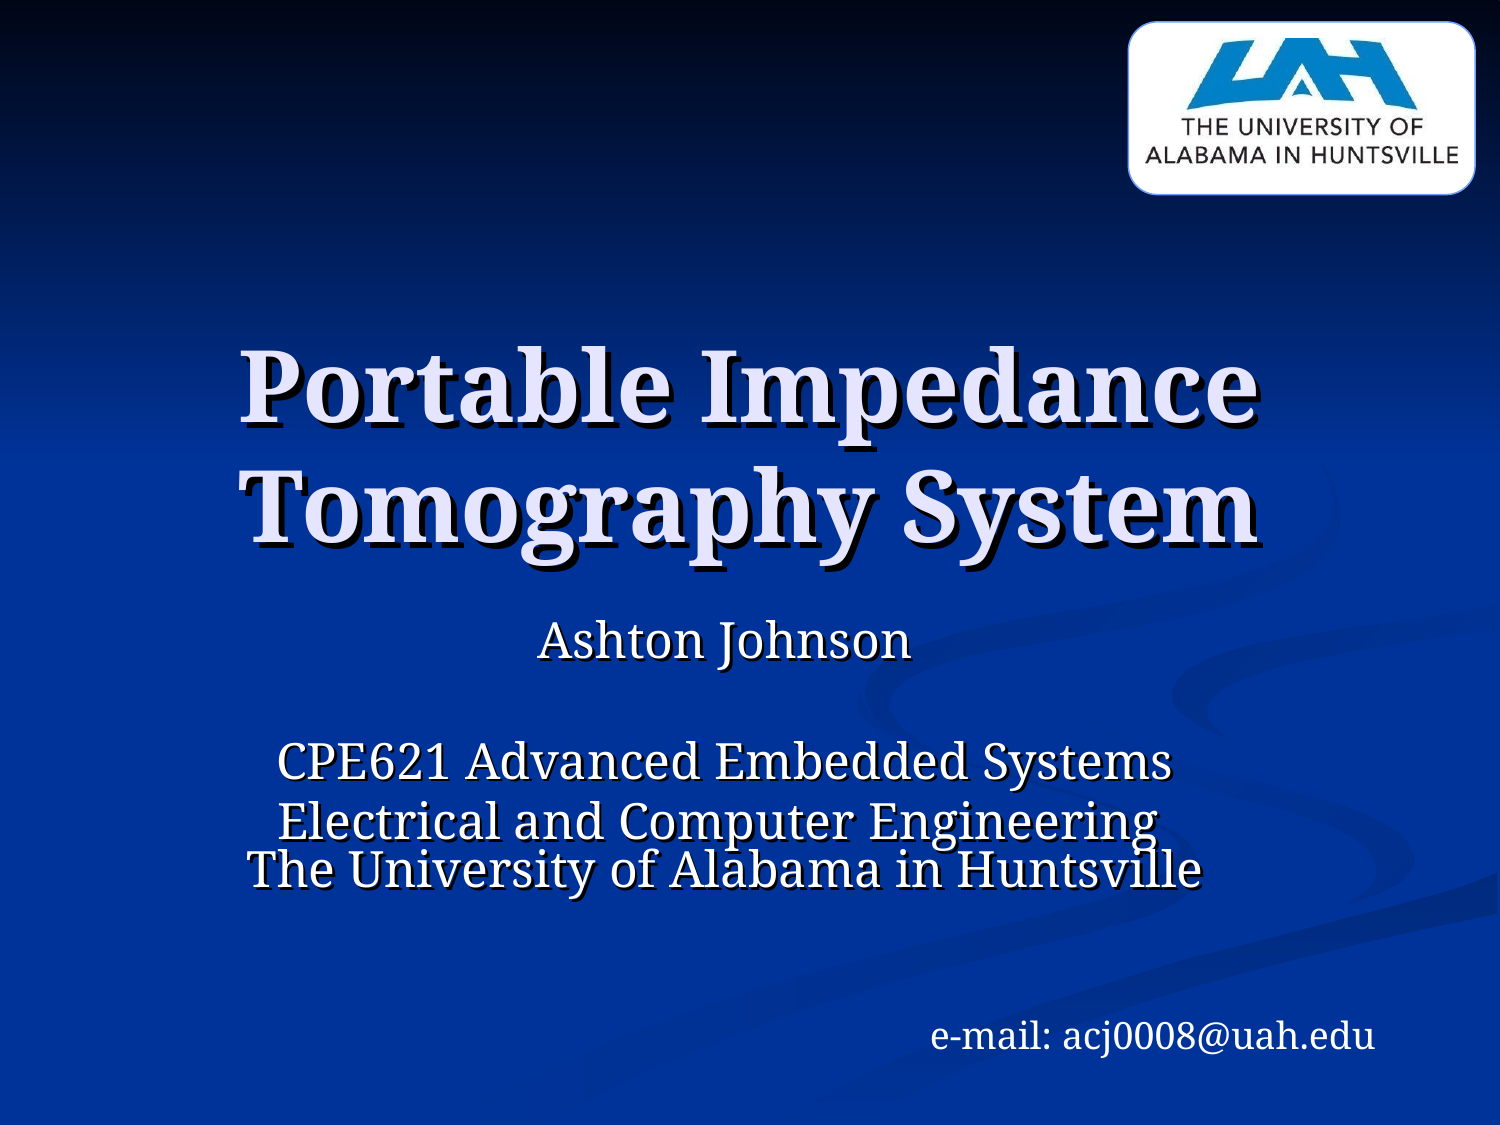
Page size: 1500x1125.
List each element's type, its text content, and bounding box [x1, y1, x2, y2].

text_box e-mail: acj0008@uah.edu [915, 1005, 1441, 1065]
picture [1145, 38, 1458, 179]
subtitle Ashton Johnson CPE621 Advanced Embedded Systems Electrical and Computer Engineering The University of Alabama in Huntsville [200, 612, 1251, 901]
title Portable Impedance Tomography System [87, 284, 1413, 601]
